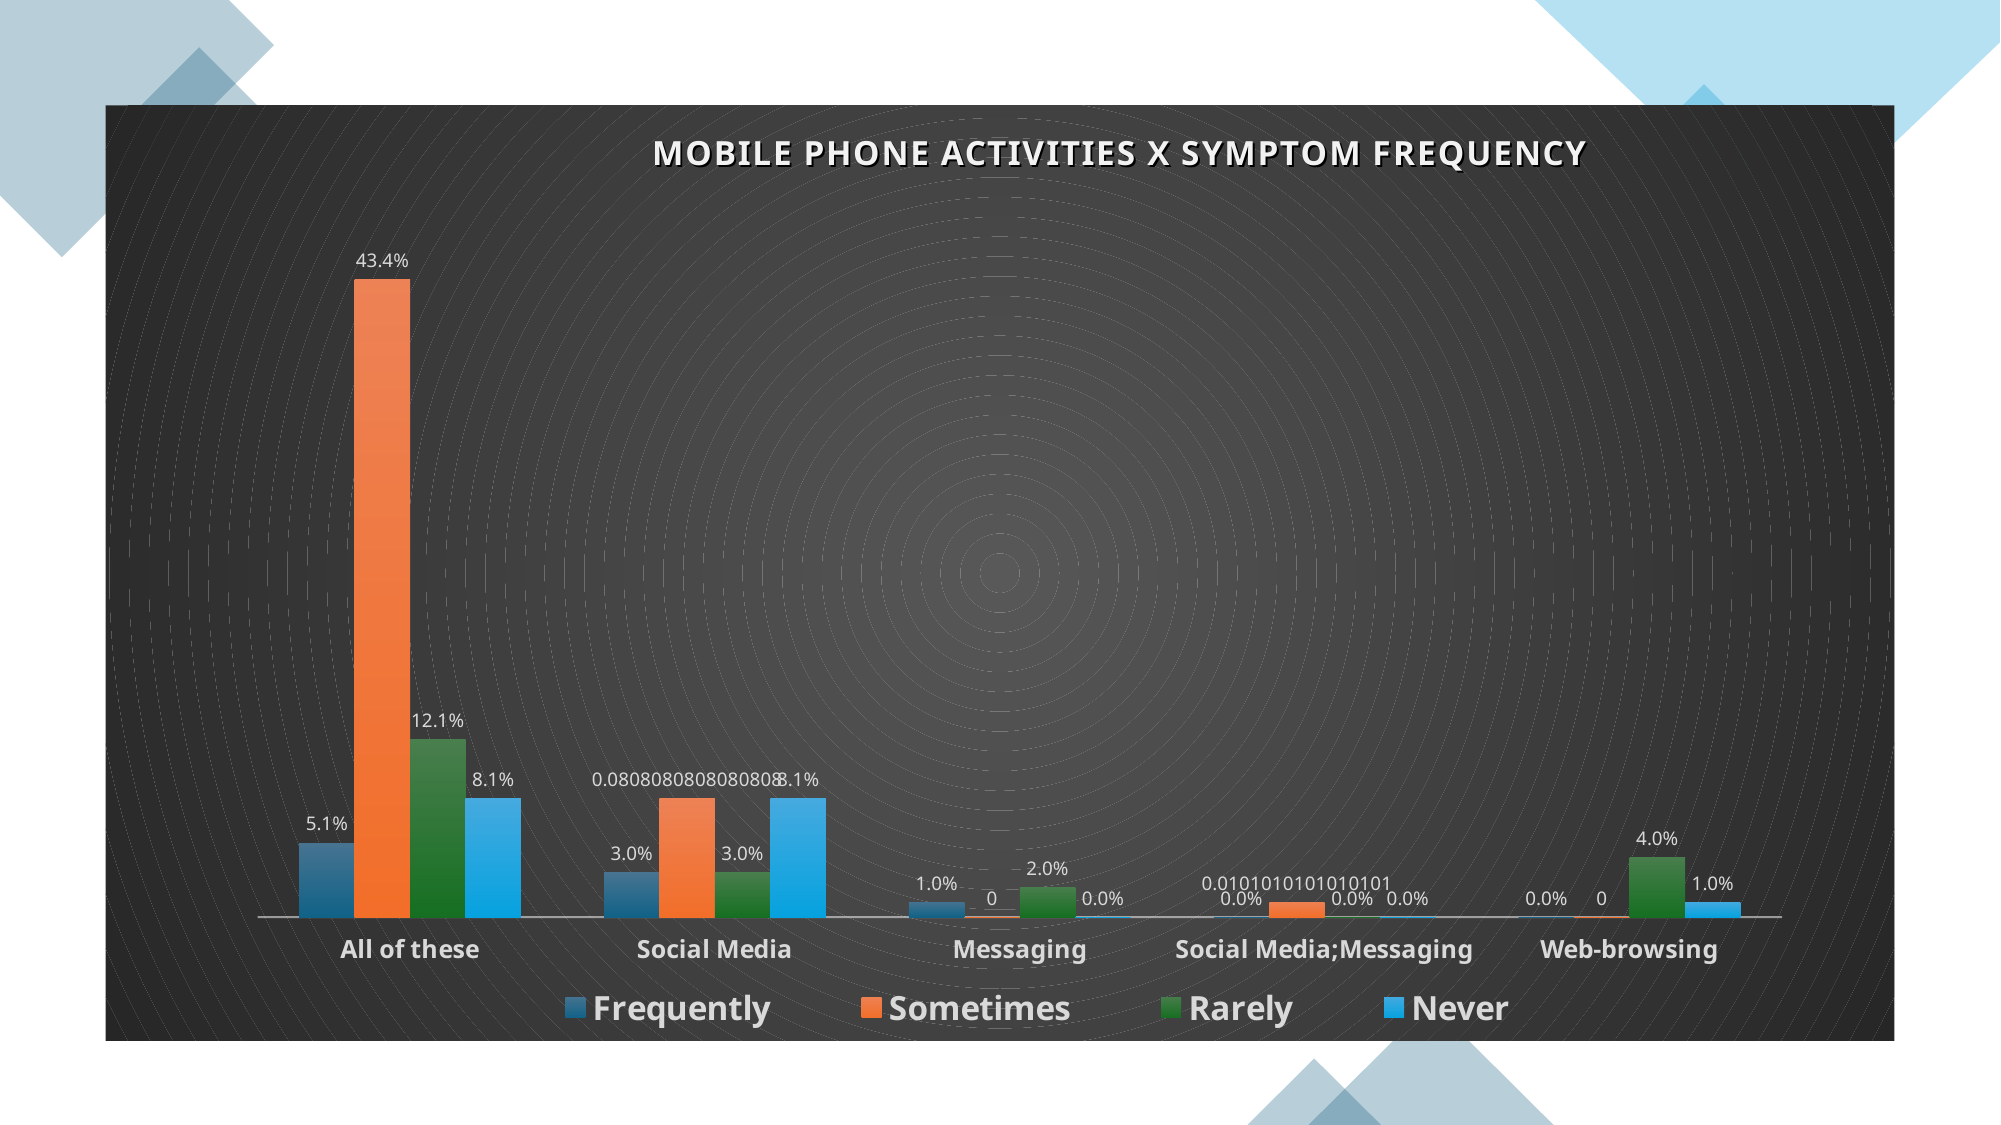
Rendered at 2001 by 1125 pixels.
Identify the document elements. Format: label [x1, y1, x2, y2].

chart [105, 105, 1895, 1041]
text_box [0, 0, 2000, 1125]
